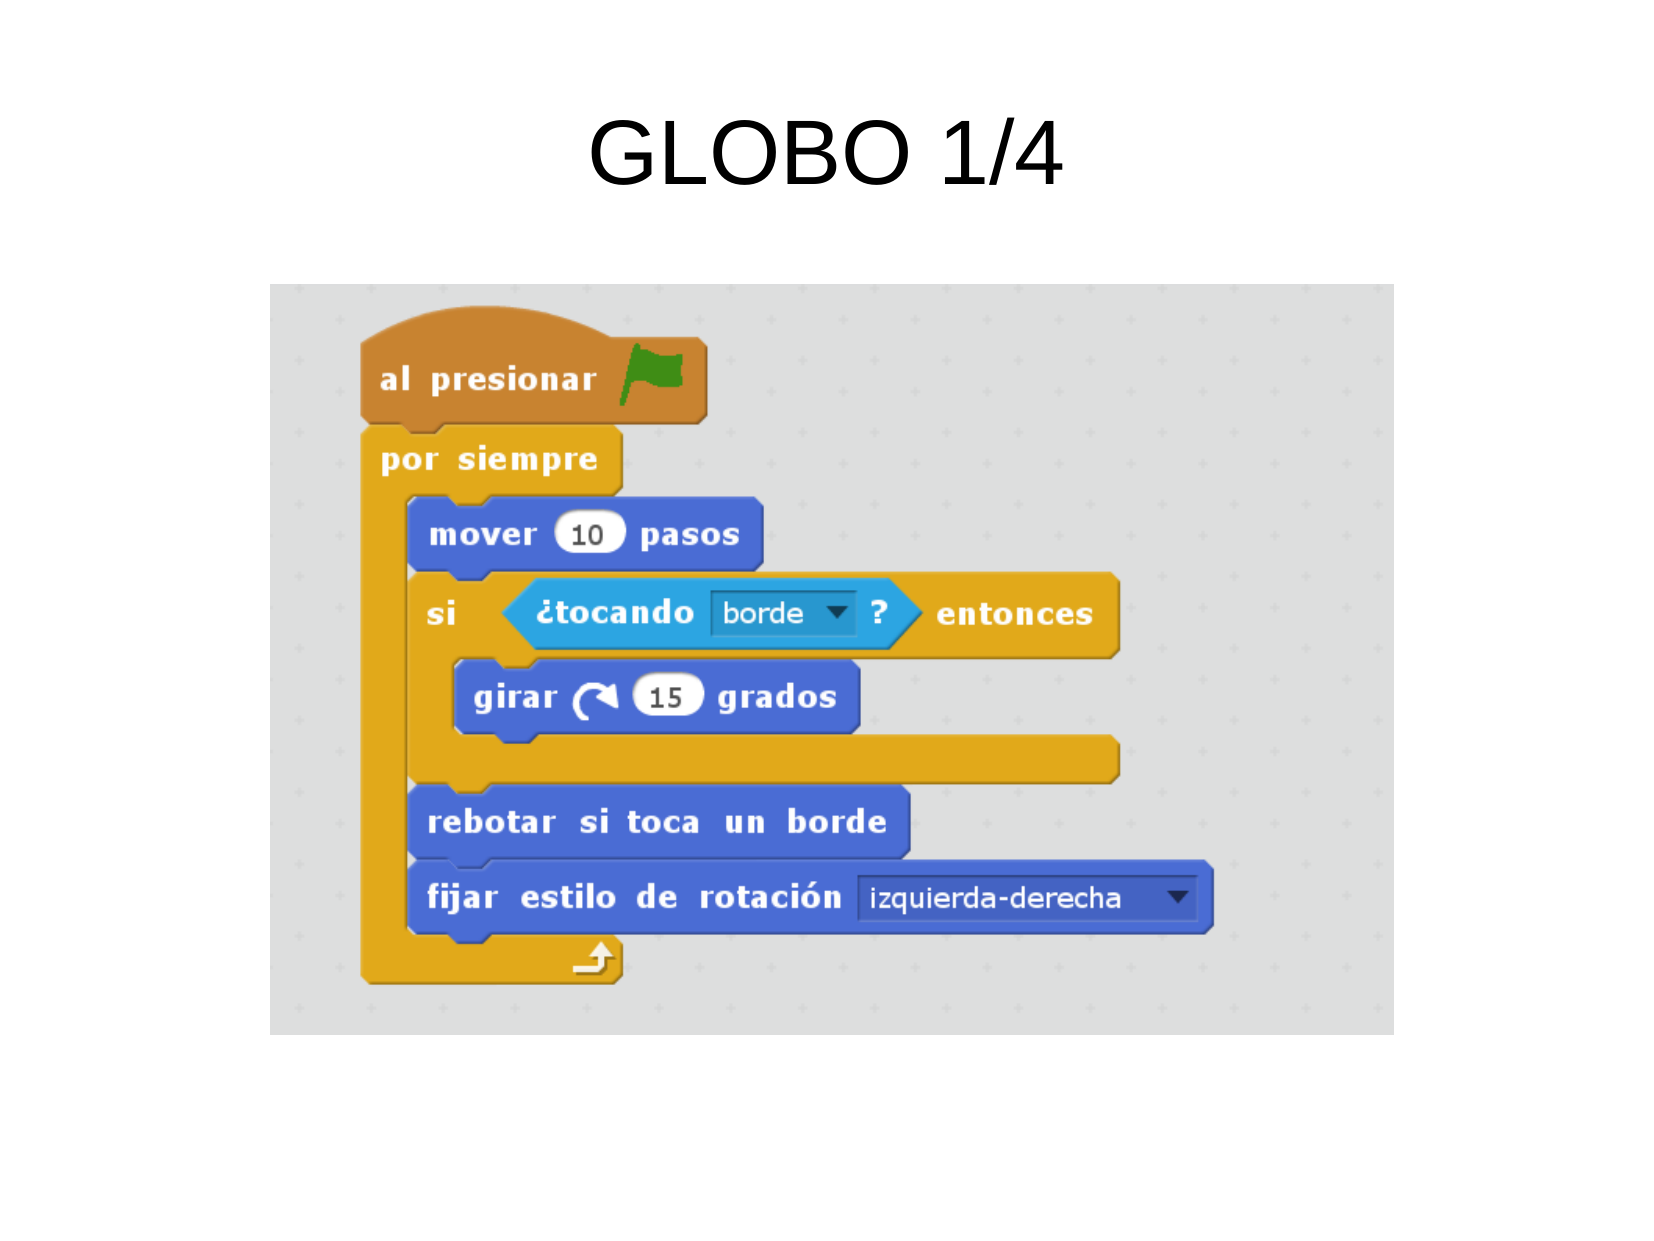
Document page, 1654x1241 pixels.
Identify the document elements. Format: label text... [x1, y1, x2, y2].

title GLOBO 1/4 [82, 49, 1571, 257]
picture [270, 284, 1394, 1035]
